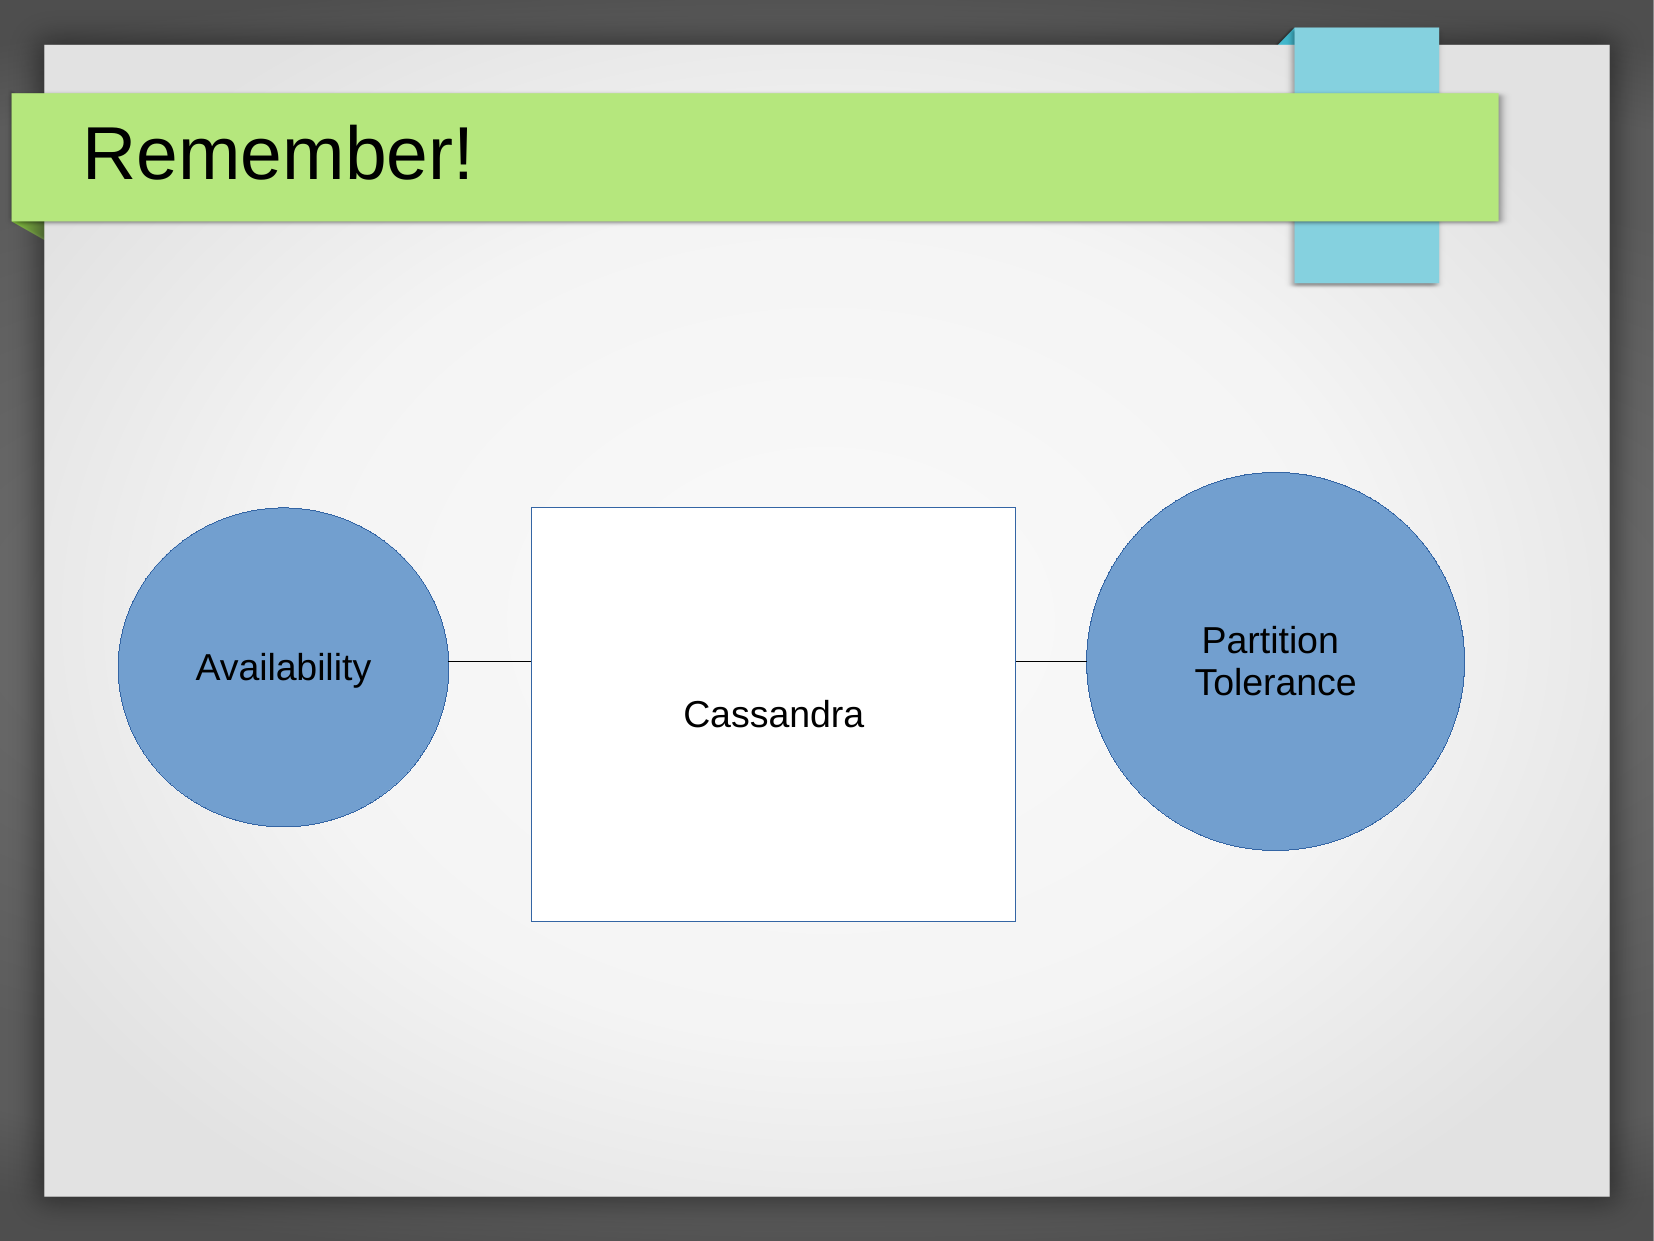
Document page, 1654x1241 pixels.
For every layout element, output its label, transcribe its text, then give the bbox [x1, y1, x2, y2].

text_box Availability [118, 507, 449, 827]
title Remember! [82, 94, 1264, 213]
picture [0, 0, 1654, 1241]
text_box Partition Tolerance [1086, 472, 1465, 851]
text_box Cassandra [531, 507, 1016, 922]
